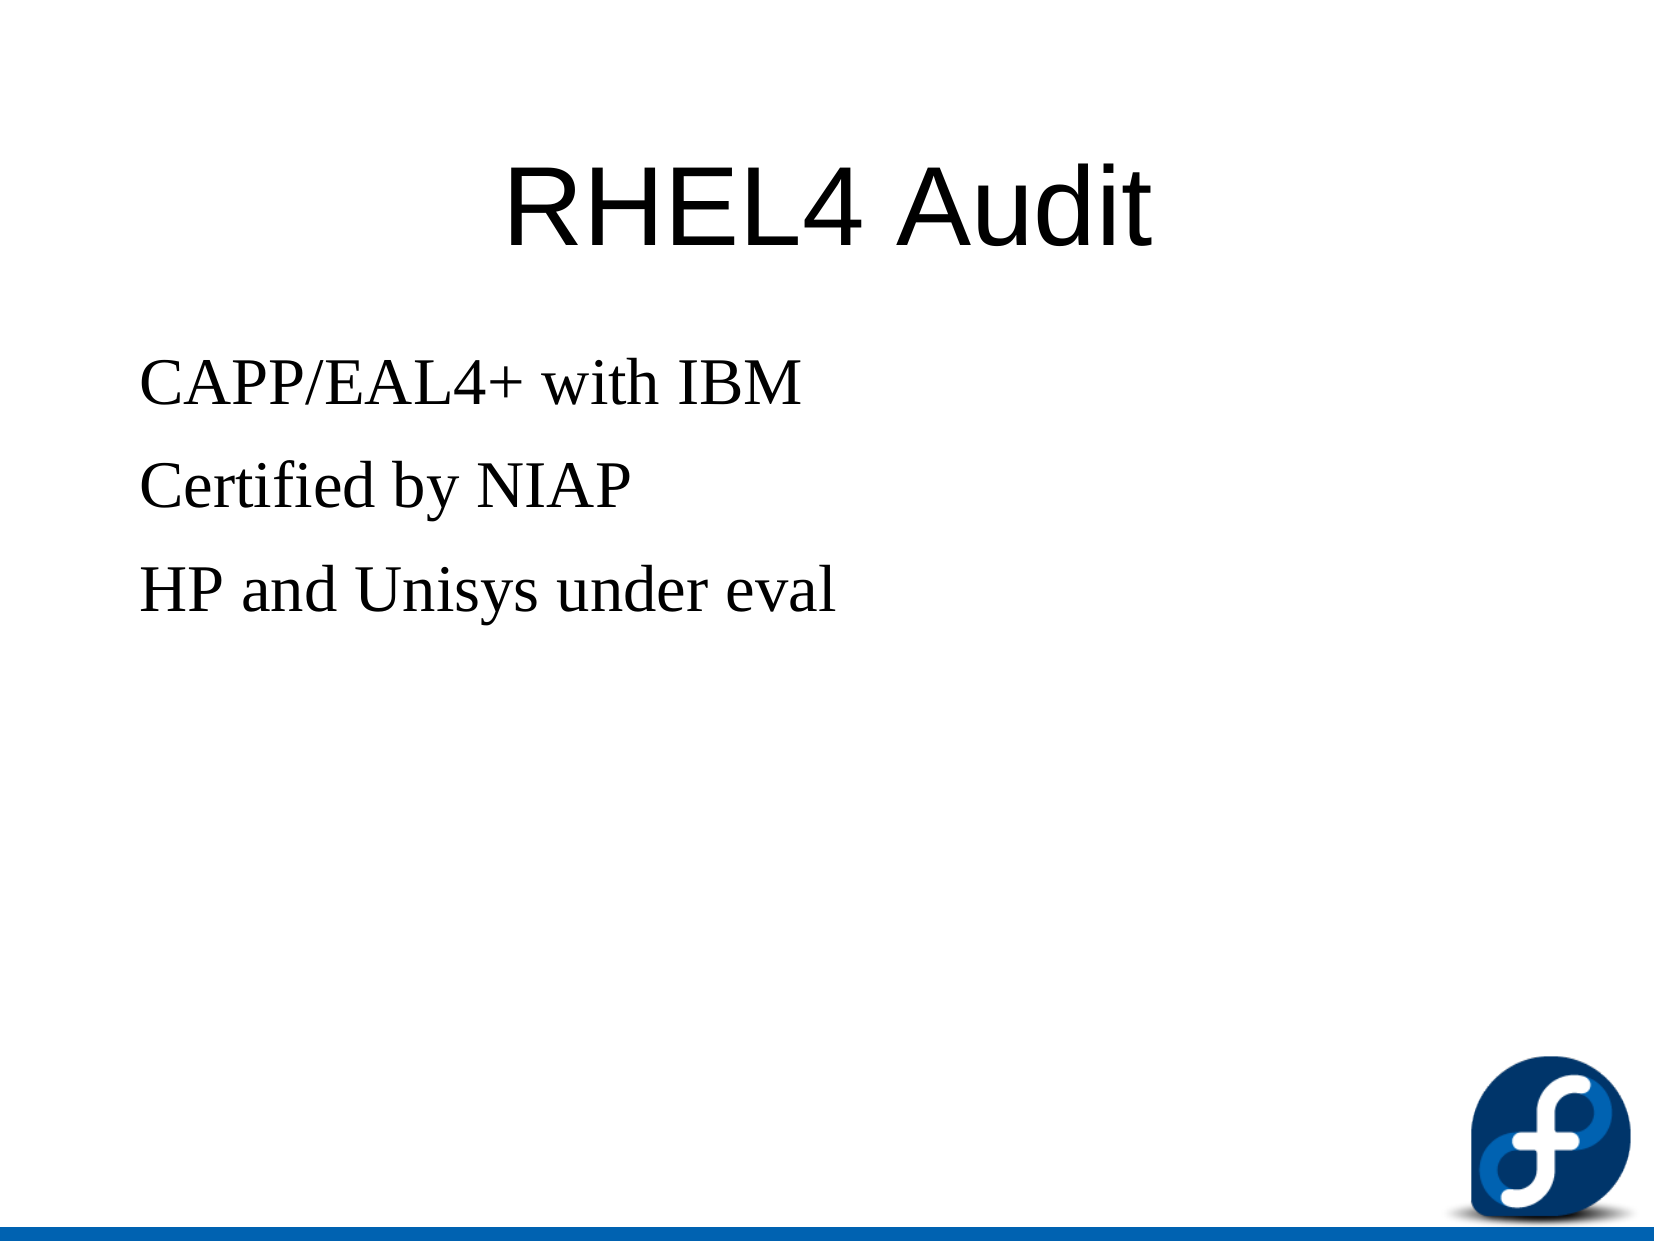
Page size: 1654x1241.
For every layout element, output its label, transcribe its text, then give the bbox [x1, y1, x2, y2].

picture [1438, 1055, 1645, 1229]
list CAPP/EAL4+ with IBM Certified by NIAP HP and Unisys under eval [121, 344, 1534, 1127]
title RHEL4 Audit [121, 102, 1534, 310]
